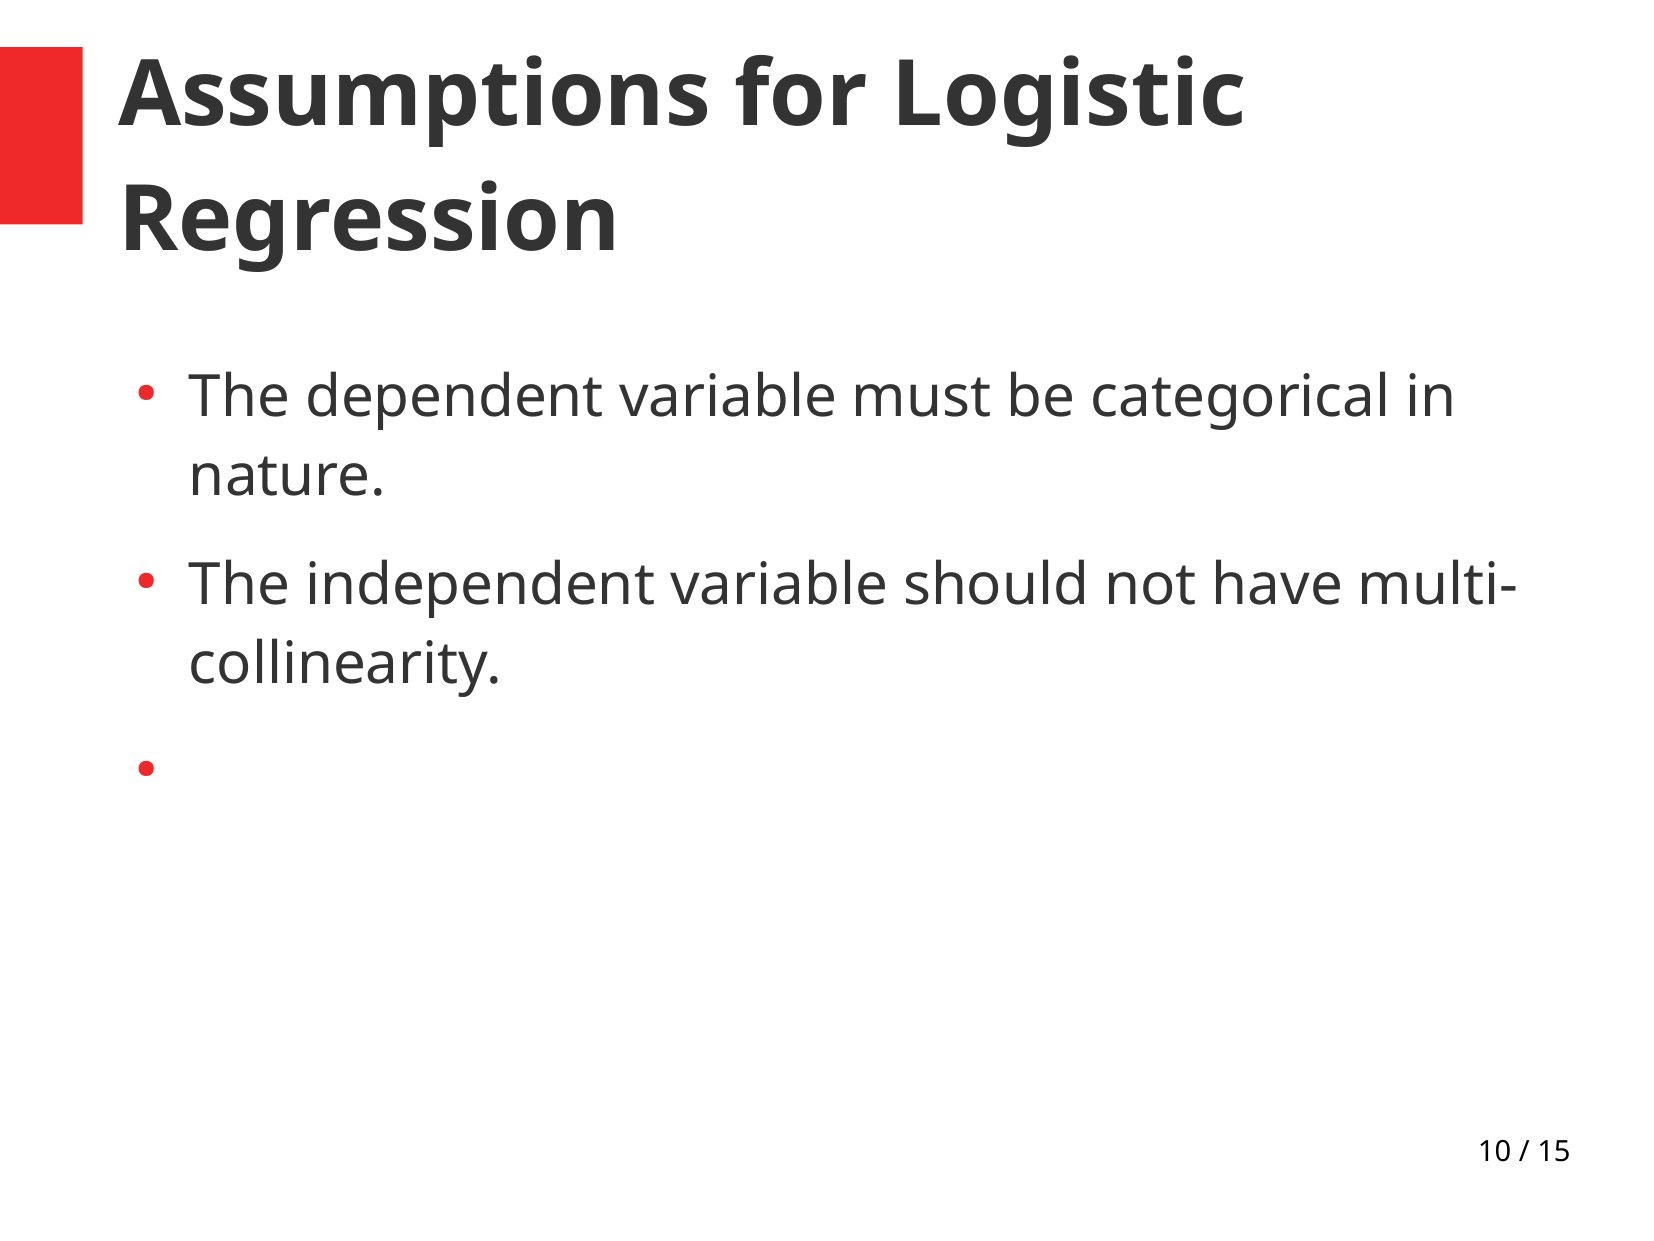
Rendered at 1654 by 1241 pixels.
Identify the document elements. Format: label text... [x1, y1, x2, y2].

list The dependent variable must be categorical in nature. The independent variable should not have multi-collinearity. [118, 354, 1536, 1074]
title Assumptions for Logistic Regression [118, 28, 1571, 278]
